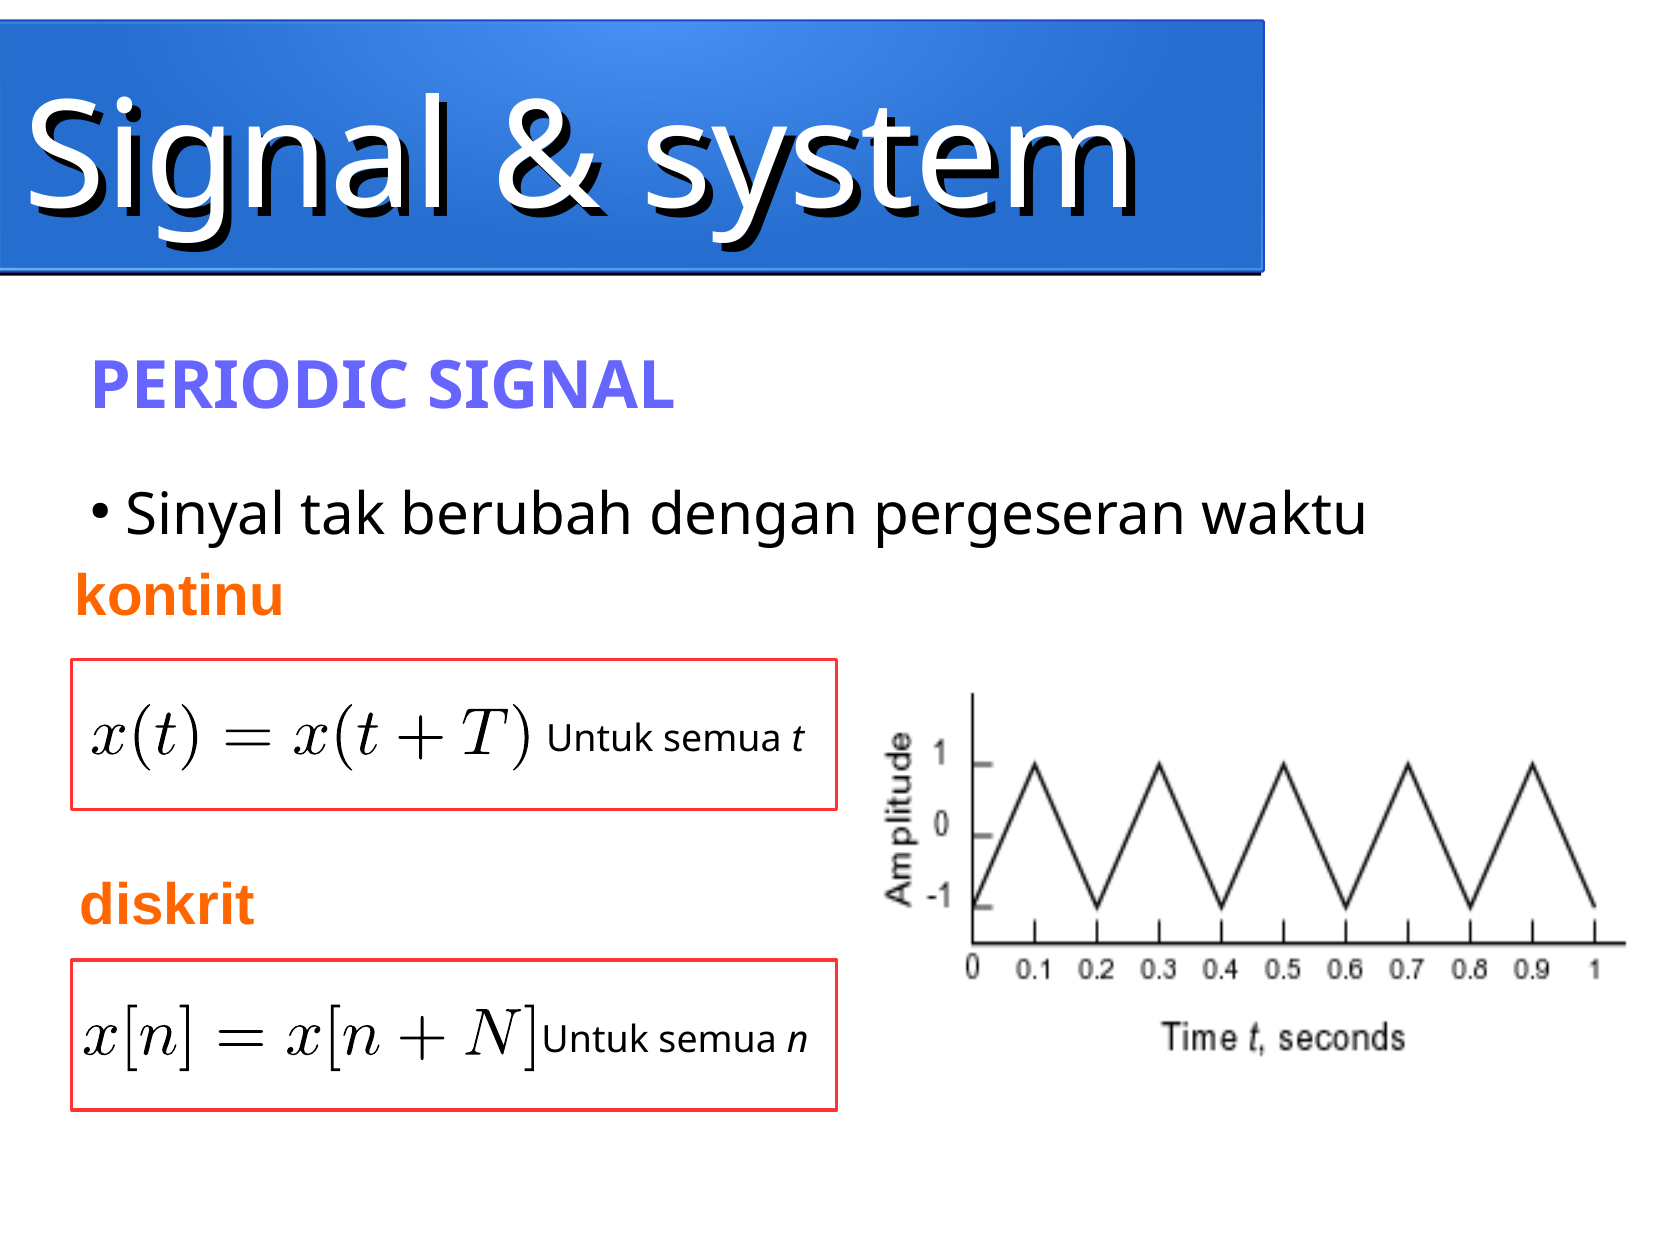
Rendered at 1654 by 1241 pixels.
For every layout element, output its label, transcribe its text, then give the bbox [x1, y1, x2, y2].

text_box kontinu [60, 555, 301, 636]
picture [870, 674, 1654, 1074]
text_box [90, 704, 536, 771]
title Signal & system [23, 0, 1323, 325]
text_box Untuk semua t [536, 704, 837, 763]
text_box [81, 1004, 542, 1072]
text_box PERIODIC SIGNAL [75, 330, 763, 423]
text_box diskrit [65, 864, 271, 946]
text_box Untuk semua n [542, 1004, 842, 1063]
text_box Sinyal tak berubah dengan pergeseran waktu [75, 465, 1473, 548]
